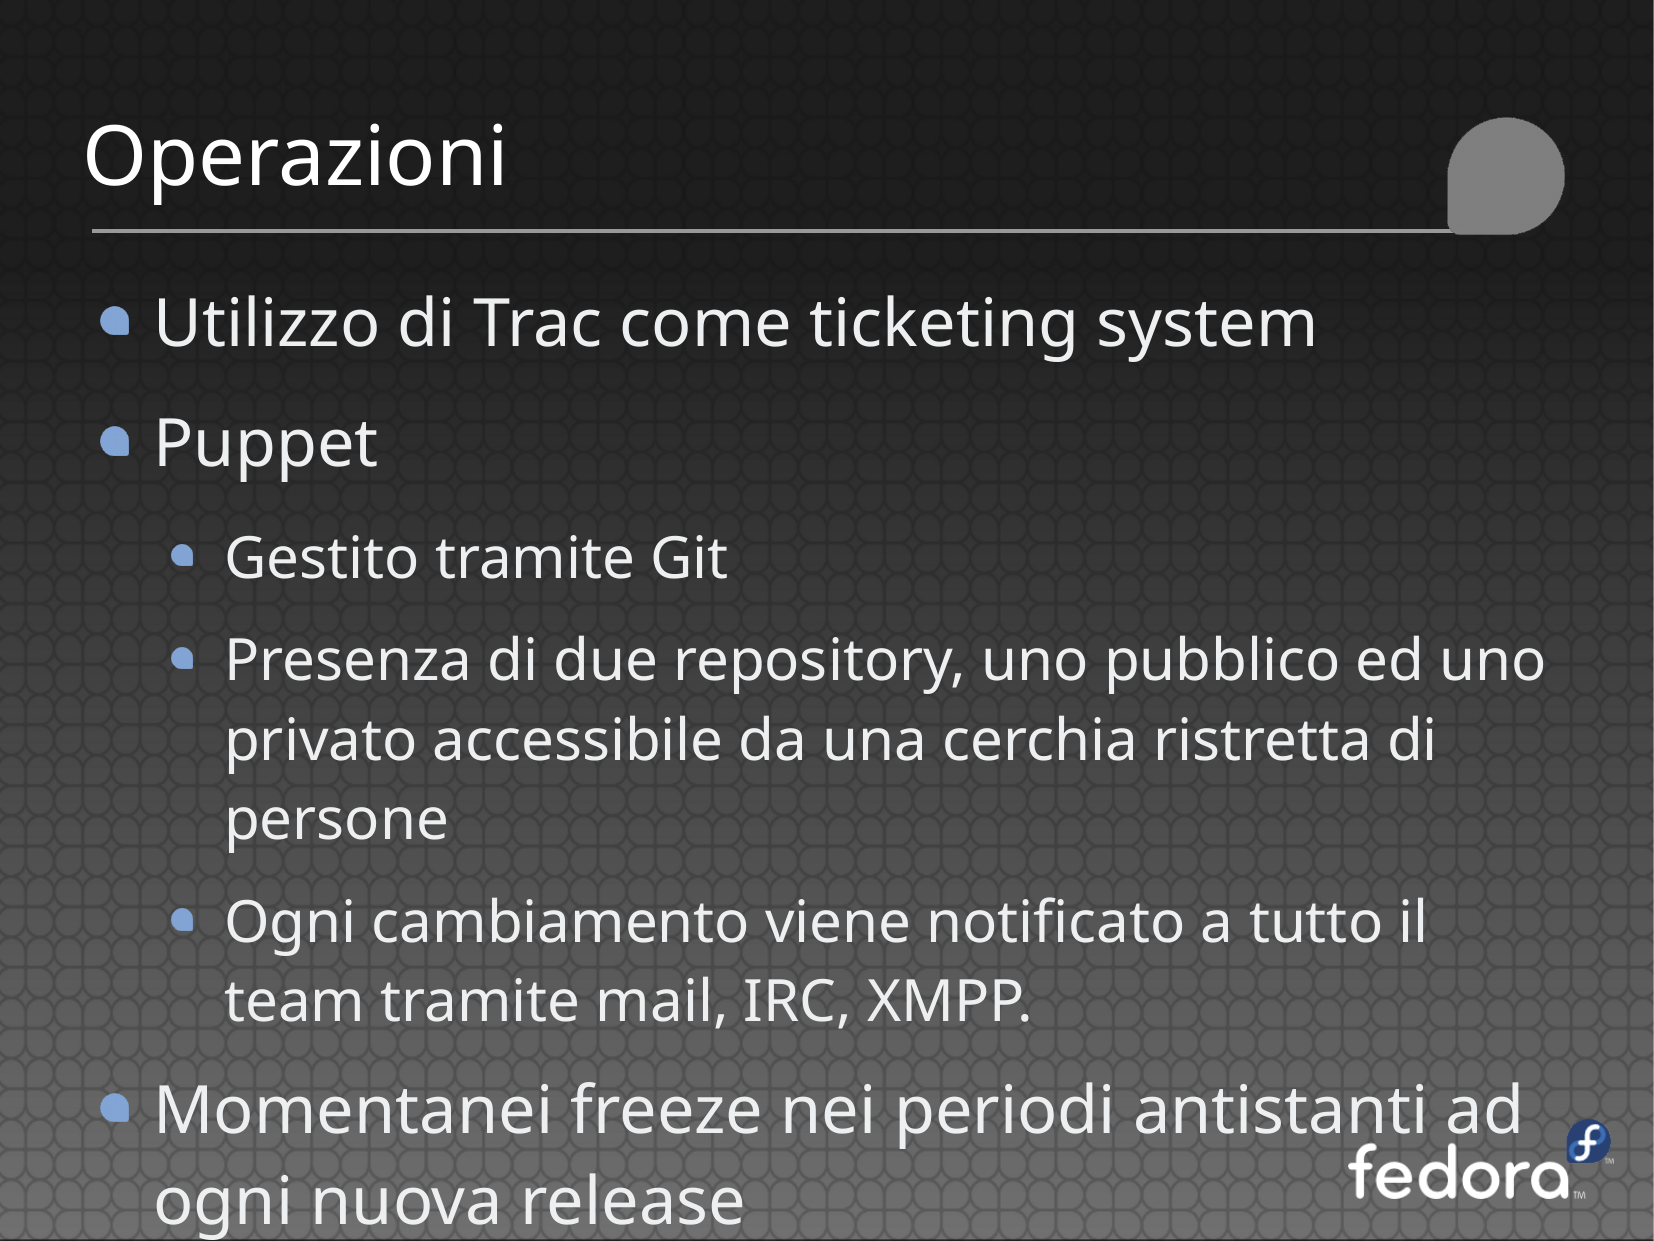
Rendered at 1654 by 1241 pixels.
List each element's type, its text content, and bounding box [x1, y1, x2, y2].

list Utilizzo di Trac come ticketing system Puppet Gestito tramite Git Presenza di due repository, uno pubblico ed uno privato accessibile da una cerchia ristretta di persone Ogni cambiamento viene notificato a tutto il team tramite mail, IRC, XMPP. Momentanei freeze nei periodi antistanti ad ogni nuova release [82, 275, 1571, 1123]
picture [0, 0, 1654, 1241]
title Operazioni [82, 49, 1571, 257]
